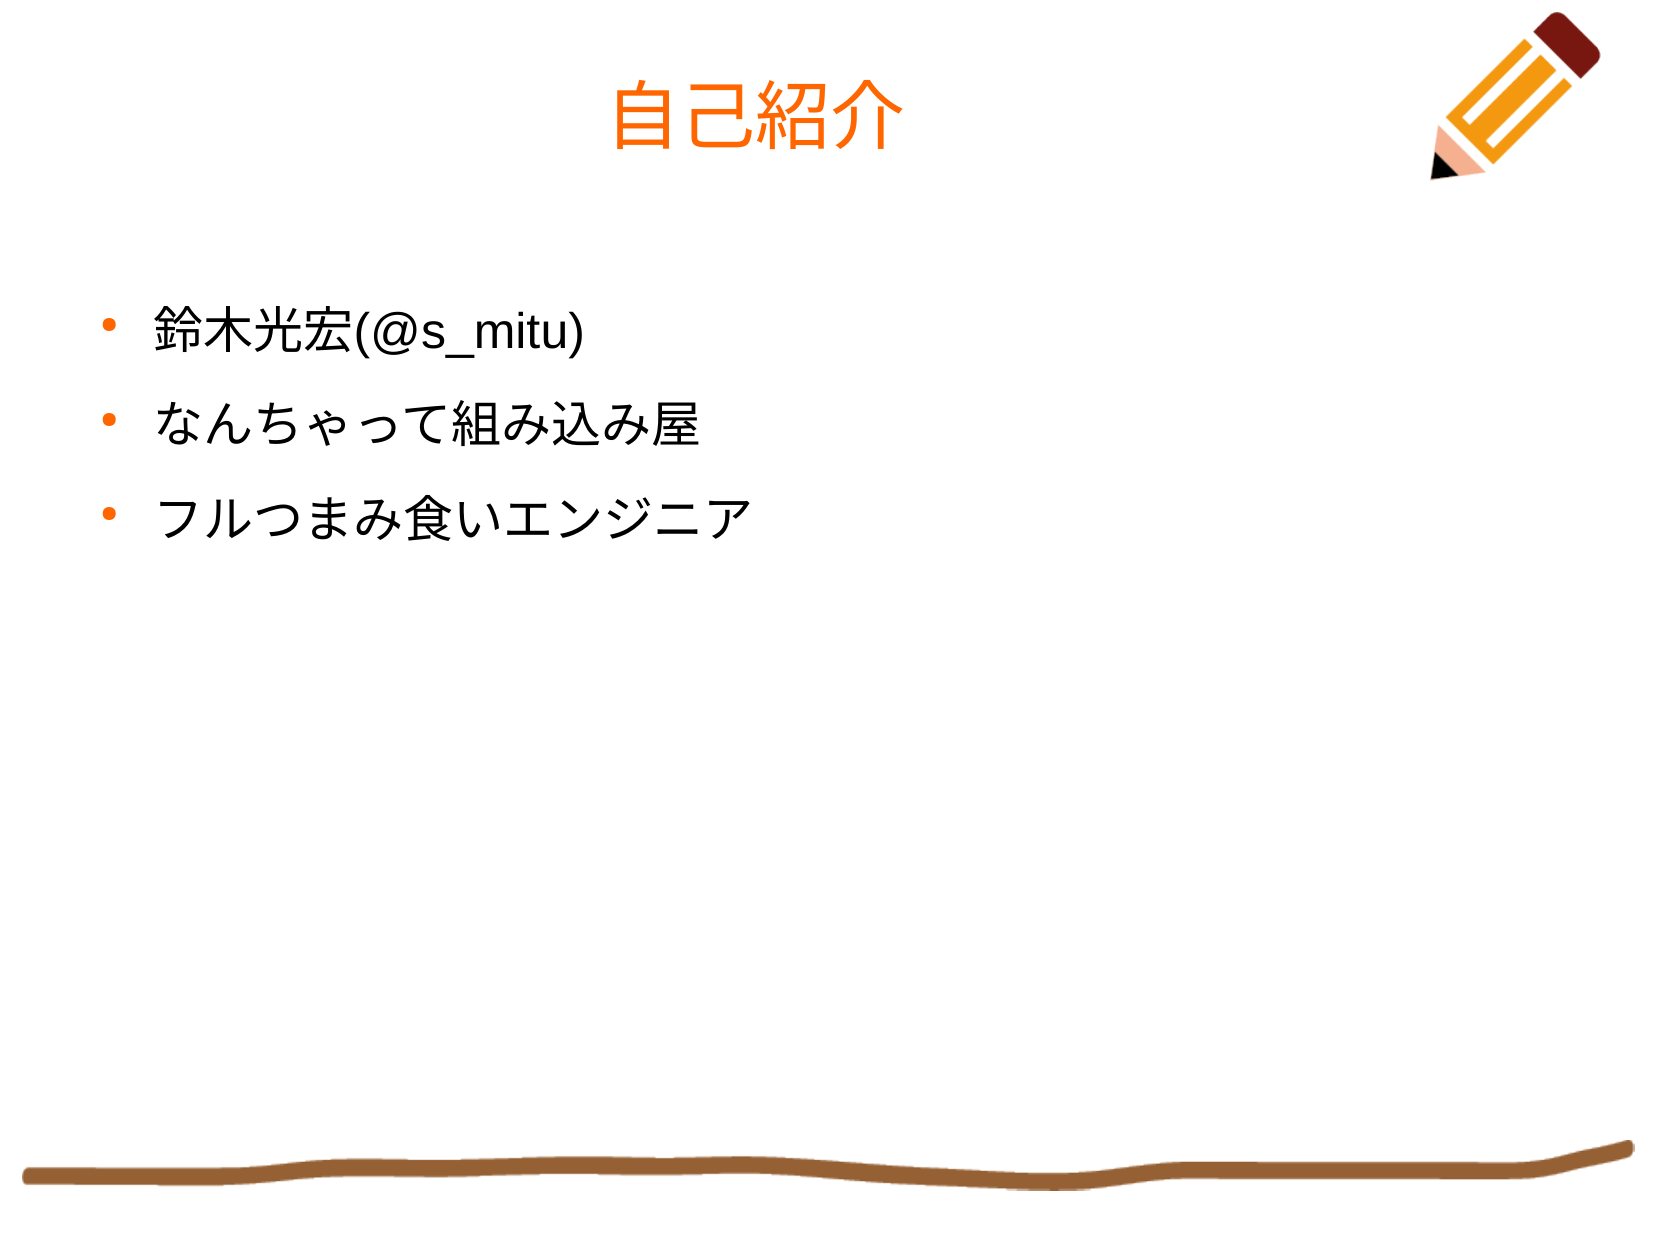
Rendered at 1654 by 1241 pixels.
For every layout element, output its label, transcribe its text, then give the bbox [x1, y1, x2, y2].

title 自己紹介 [82, 49, 1430, 172]
picture [1430, 12, 1601, 181]
picture [22, 1140, 1635, 1191]
list 鈴木光宏(@s_mitu) なんちゃって組み込み屋 フルつまみ食いエンジニア [82, 290, 809, 1122]
